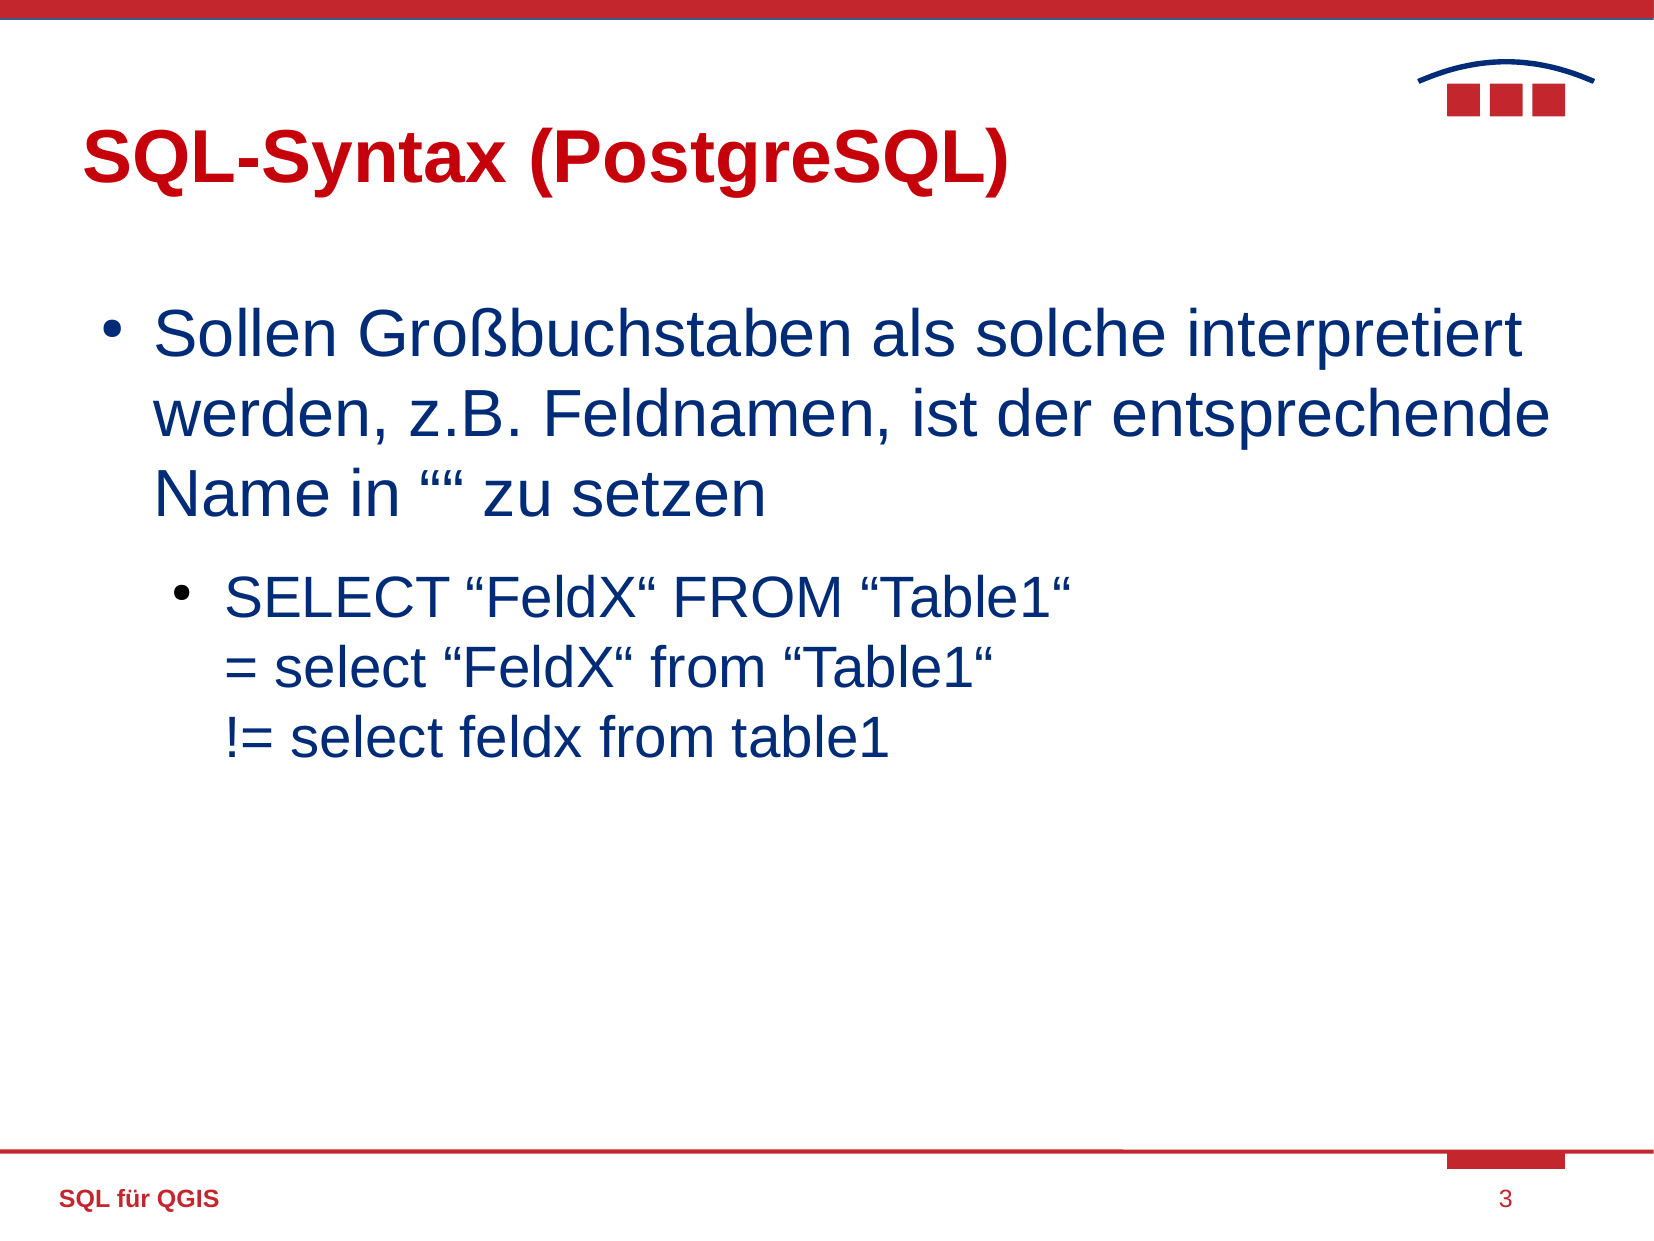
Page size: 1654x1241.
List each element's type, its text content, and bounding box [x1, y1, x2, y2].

list Sollen Großbuchstaben als solche interpretiert werden, z.B. Feldnamen, ist der entsprechende Name in ““ zu setzen SELECT “FeldX“ FROM “Table1“ = select “FeldX“ from “Table1“ != select feldx from table1 [82, 290, 1571, 1109]
text_box <Foliennummer> [1446, 1182, 1565, 1223]
title SQL-Syntax (PostgreSQL) [82, 49, 1571, 257]
